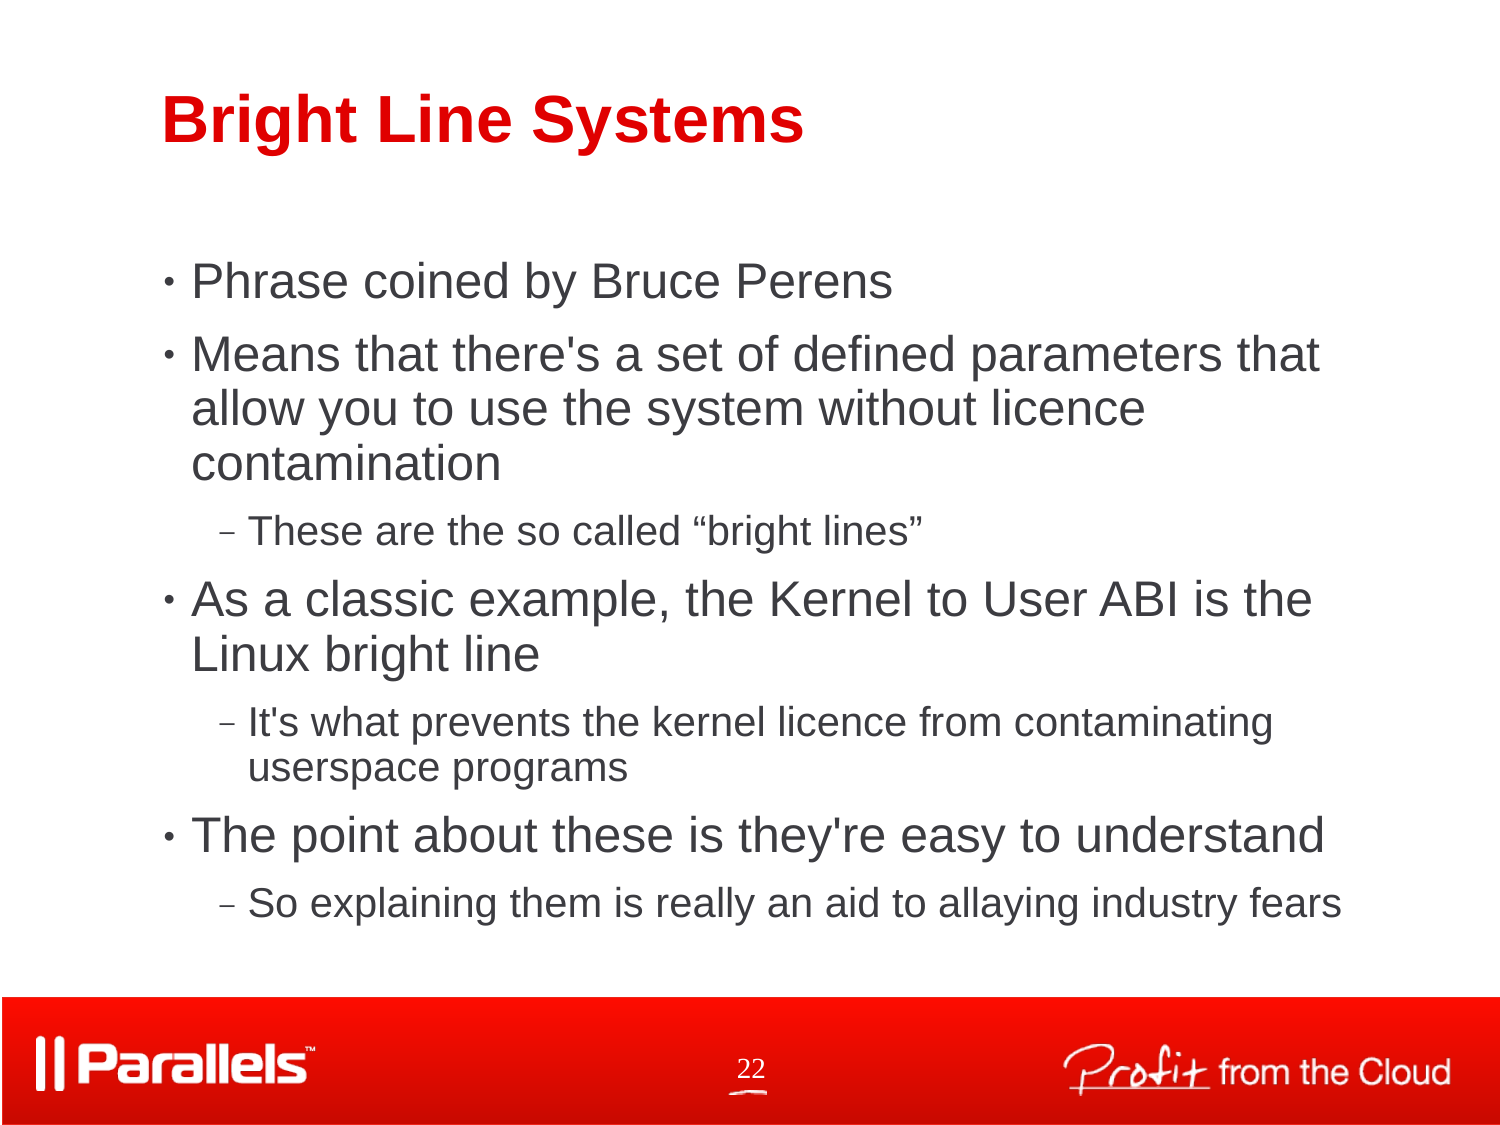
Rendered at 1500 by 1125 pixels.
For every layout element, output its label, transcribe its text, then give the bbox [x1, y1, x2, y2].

picture [36, 1034, 318, 1091]
picture [1049, 1033, 1465, 1096]
list Phrase coined by Bruce Perens Means that there's a set of defined parameters that allow you to use the system without licence contamination These are the so called “bright lines” As a classic example, the Kernel to User ABI is the Linux bright line It's what prevents the kernel licence from contaminating userspace programs The point about these is they're easy to understand So explaining them is really an aid to allaying industry fears [163, 254, 1404, 998]
title Bright Line Systems [161, 41, 1383, 205]
picture [727, 1090, 767, 1095]
